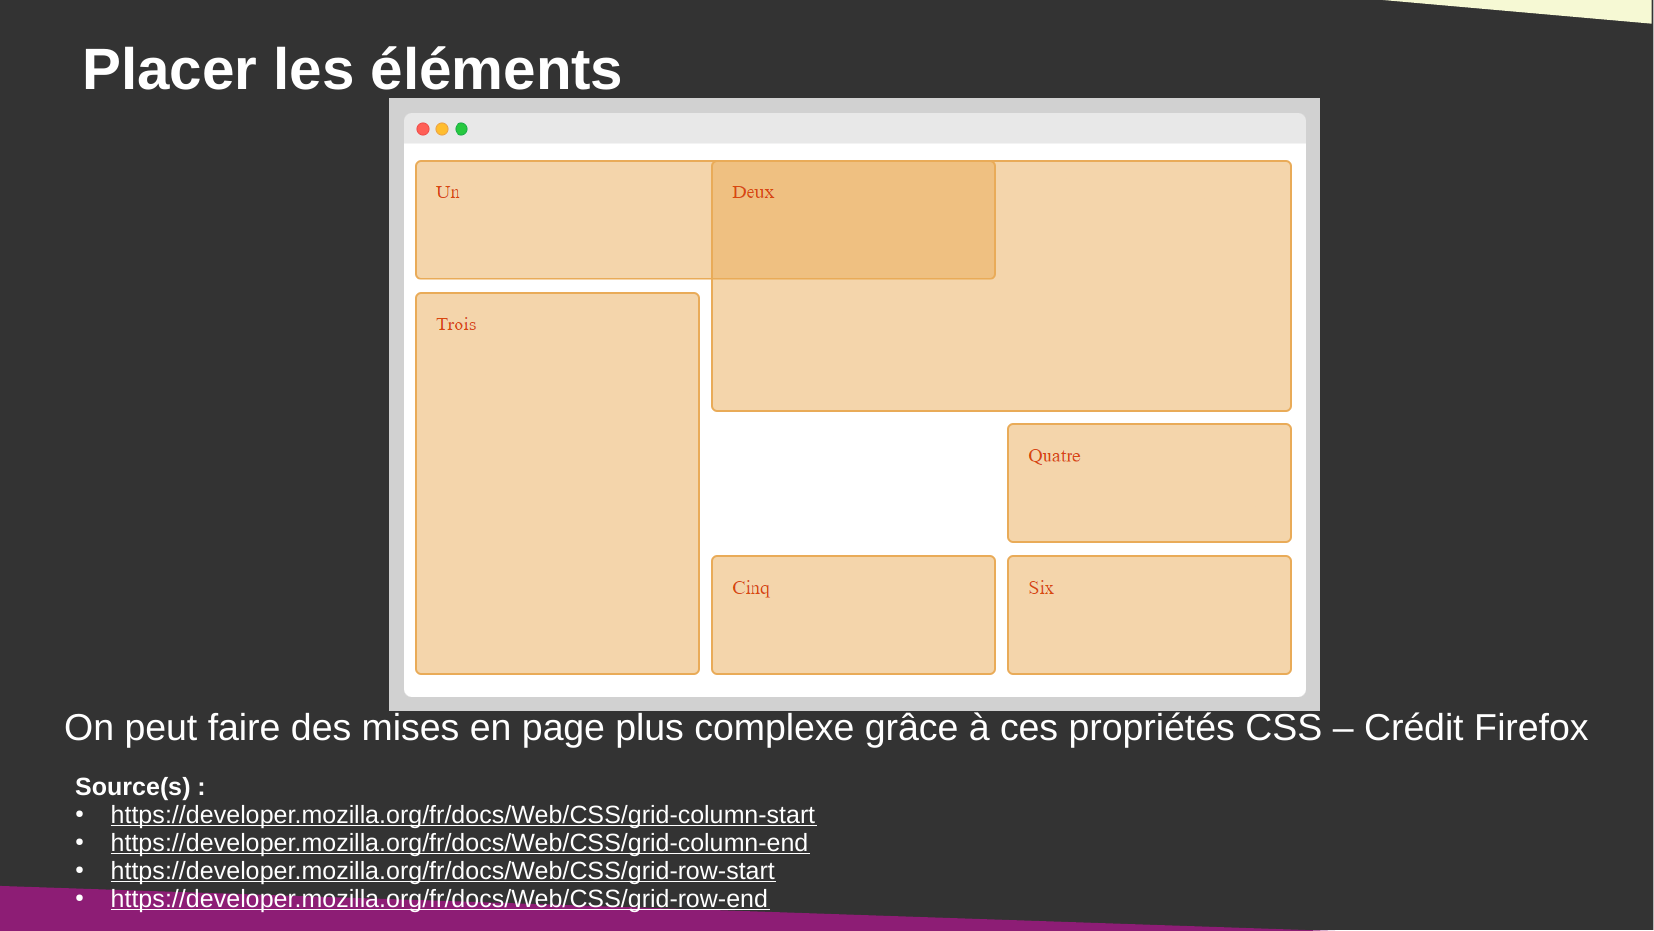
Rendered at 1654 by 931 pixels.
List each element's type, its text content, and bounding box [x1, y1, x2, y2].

text_box On peut faire des mises en page plus complexe grâce à ces propriétés CSS – Crédit Firefox [12, 698, 1641, 756]
title Placer les éléments [82, 37, 1571, 122]
picture [389, 98, 1320, 711]
text_box [0, 885, 1336, 931]
text_box Source(s) : https://developer.mozilla.org/fr/docs/Web/CSS/grid-column-start https://developer.mozilla.org/fr/docs/Web/CSS/grid-column-end https://developer.mozilla.org/fr/docs/Web/CSS/grid-row-start https://developer.mozilla.org/fr/docs/Web/CSS/grid-row-end [60, 765, 1546, 920]
text_box [1382, 0, 1652, 24]
